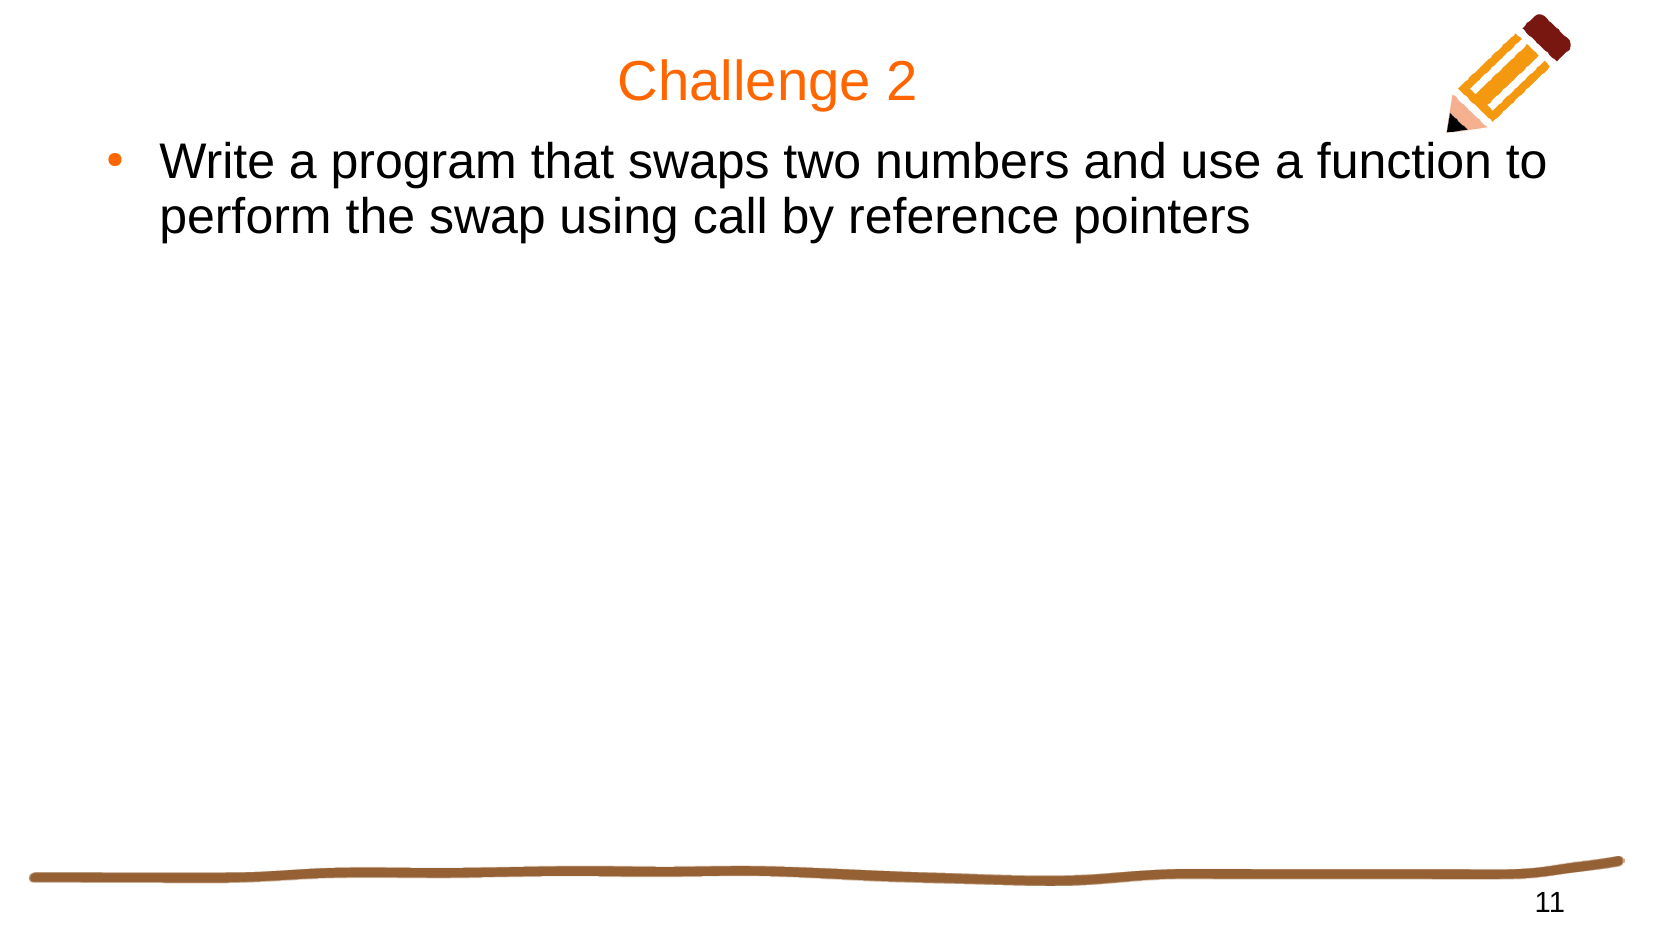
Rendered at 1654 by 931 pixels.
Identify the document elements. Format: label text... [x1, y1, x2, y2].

list Write a program that swaps two numbers and use a function to perform the swap using call by reference pointers [88, 132, 1576, 857]
picture [29, 856, 1625, 886]
title Challenge 2 [88, 29, 1447, 132]
picture [1446, 14, 1571, 132]
